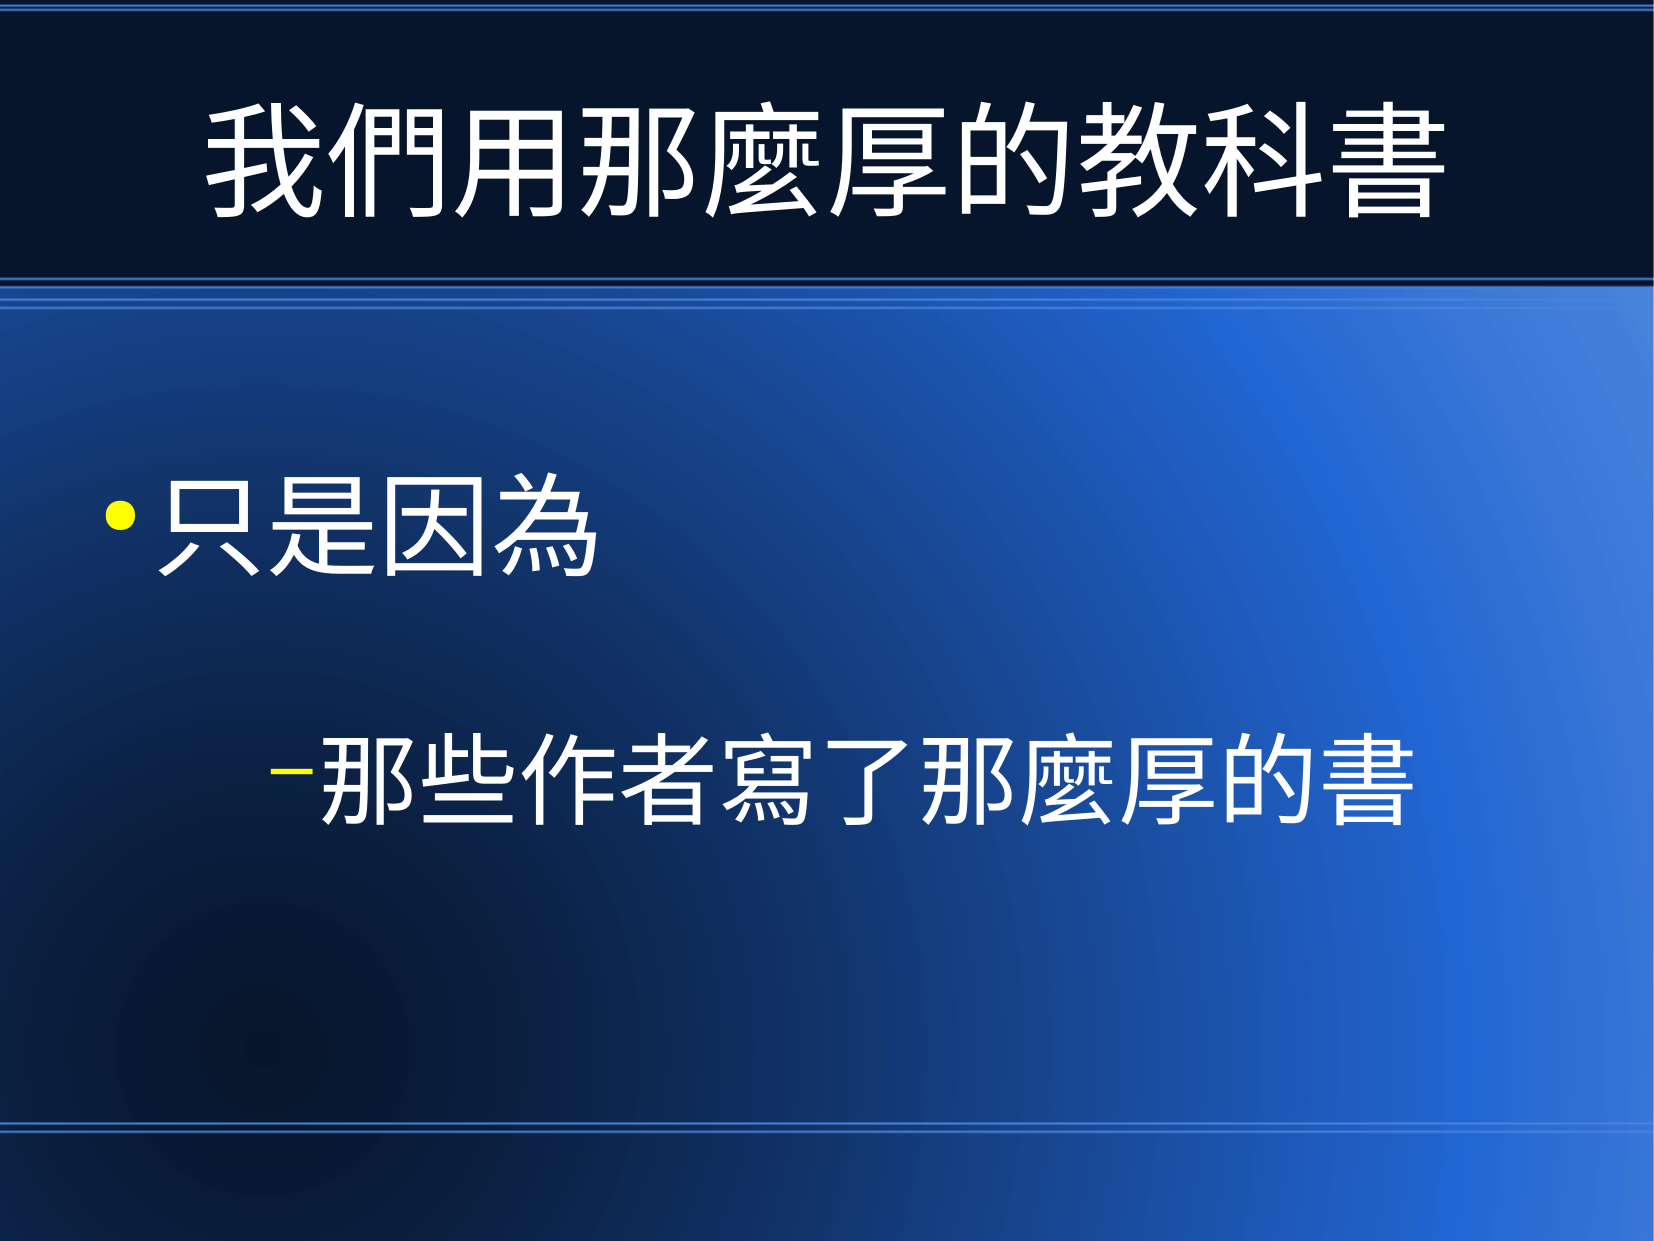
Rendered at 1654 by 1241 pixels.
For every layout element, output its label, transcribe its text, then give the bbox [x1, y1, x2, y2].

picture [0, 0, 1654, 1241]
list 只是因為 那些作者寫了那麼厚的書 [82, 355, 1571, 1241]
title 我們用那麼厚的教科書 [82, 49, 1571, 257]
